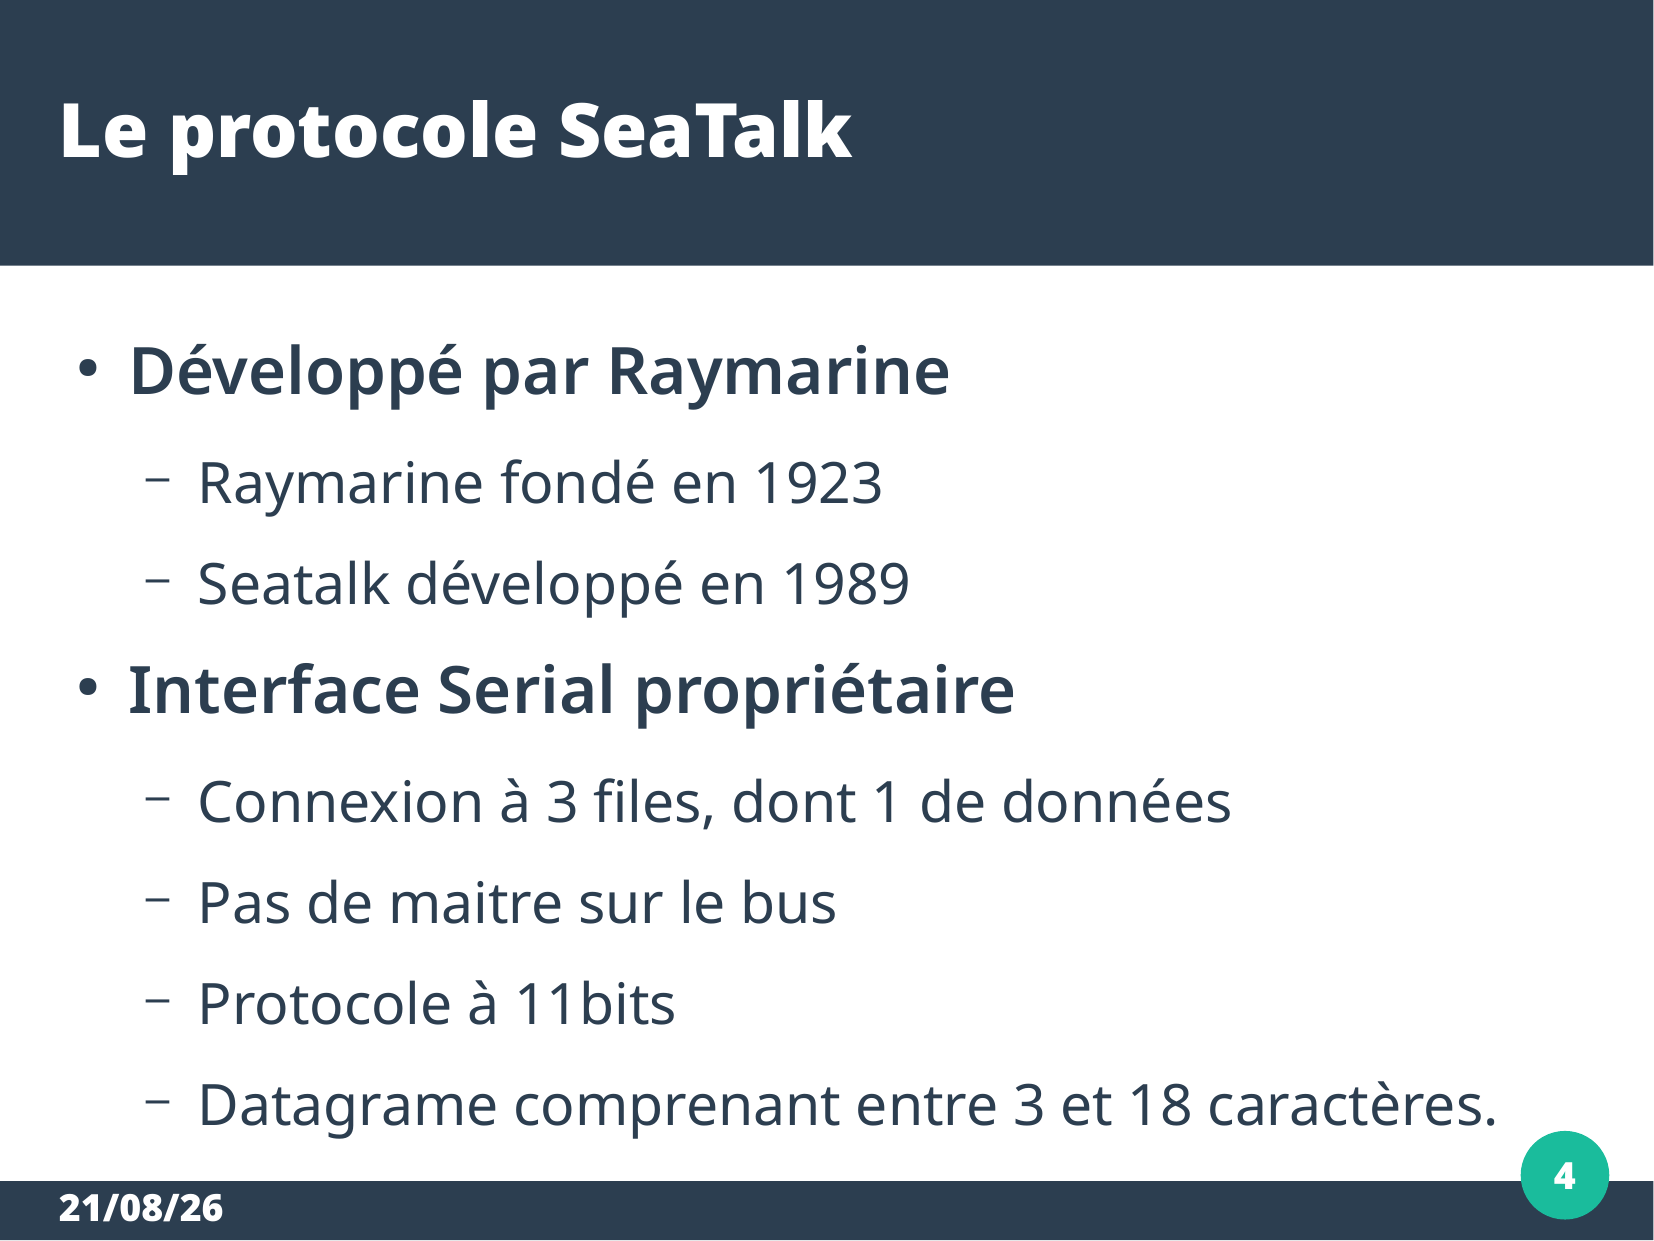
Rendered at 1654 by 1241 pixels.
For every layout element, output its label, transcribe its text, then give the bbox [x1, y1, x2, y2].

list Développé par Raymarine Raymarine fondé en 1923 Seatalk développé en 1989 Interface Serial propriétaire Connexion à 3 files, dont 1 de données Pas de maitre sur le bus Protocole à 11bits Datagrame comprenant entre 3 et 18 caractères. [59, 324, 1595, 1152]
title Le protocole SeaTalk [59, 49, 1595, 207]
